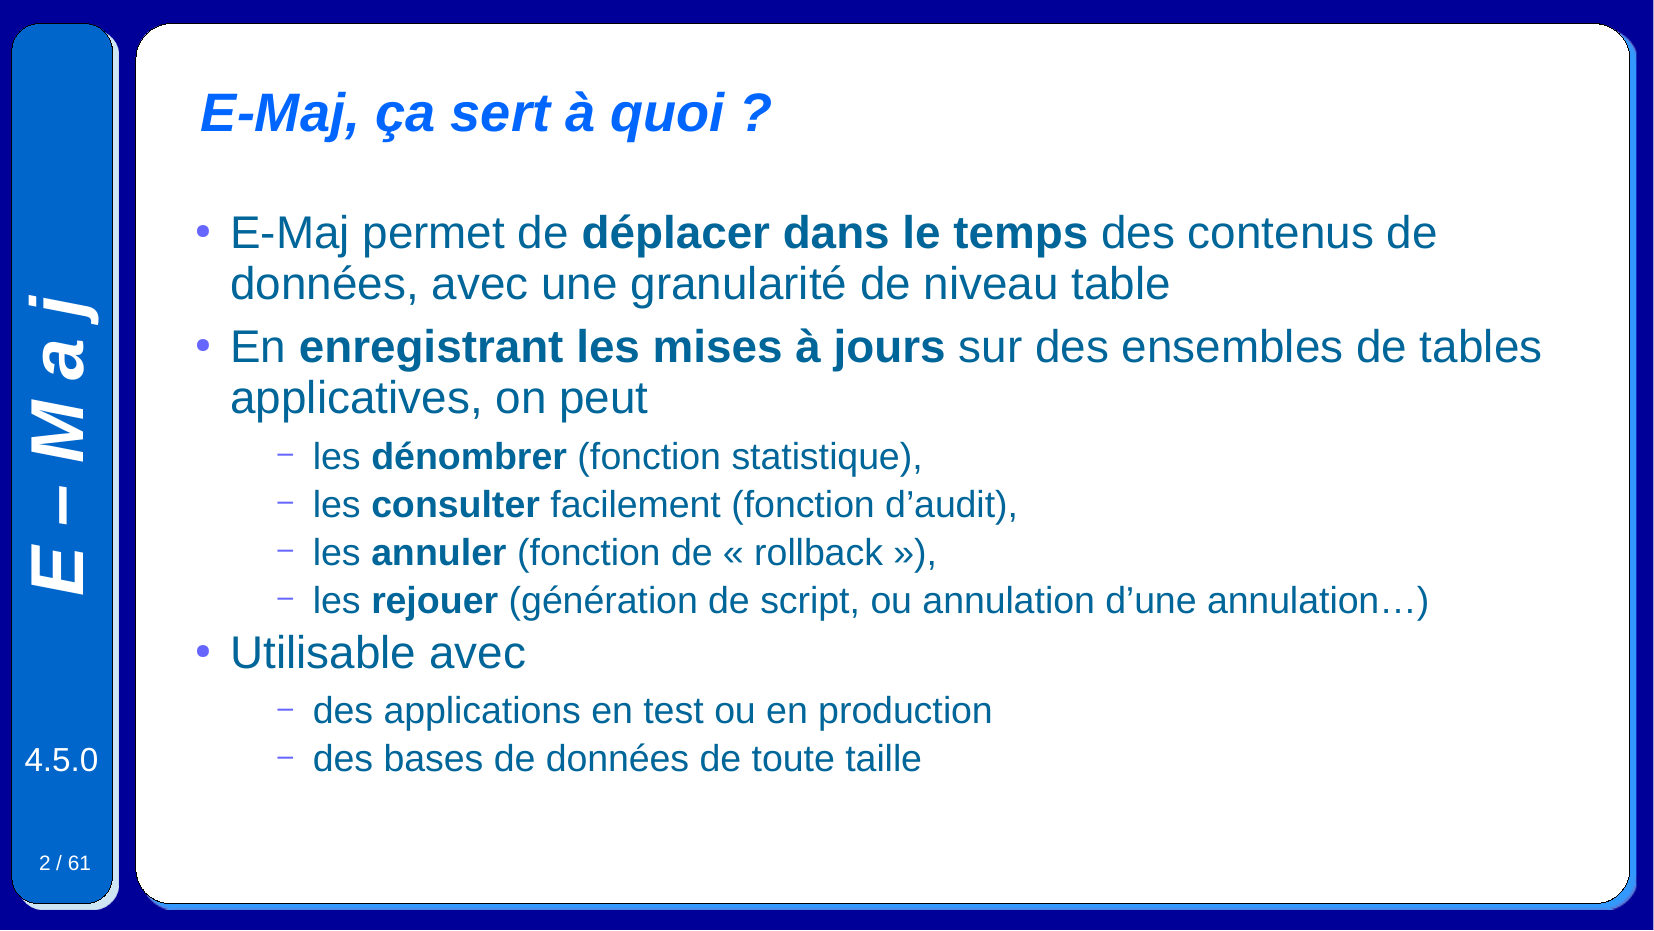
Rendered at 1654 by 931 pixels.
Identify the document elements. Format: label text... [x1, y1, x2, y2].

title E-Maj, ça sert à quoi ? [200, 34, 1575, 191]
list E-Maj permet de déplacer dans le temps des contenus de données, avec une granularité de niveau table En enregistrant les mises à jours sur des ensembles de tables applicatives, on peut les dénombrer (fonction statistique), les consulter facilement (fonction d’audit), les annuler (fonction de « rollback »), les rejouer (génération de script, ou annulation d’une annulation…) Utilisable avec des applications en test ou en production des bases de données de toute taille [177, 206, 1587, 886]
